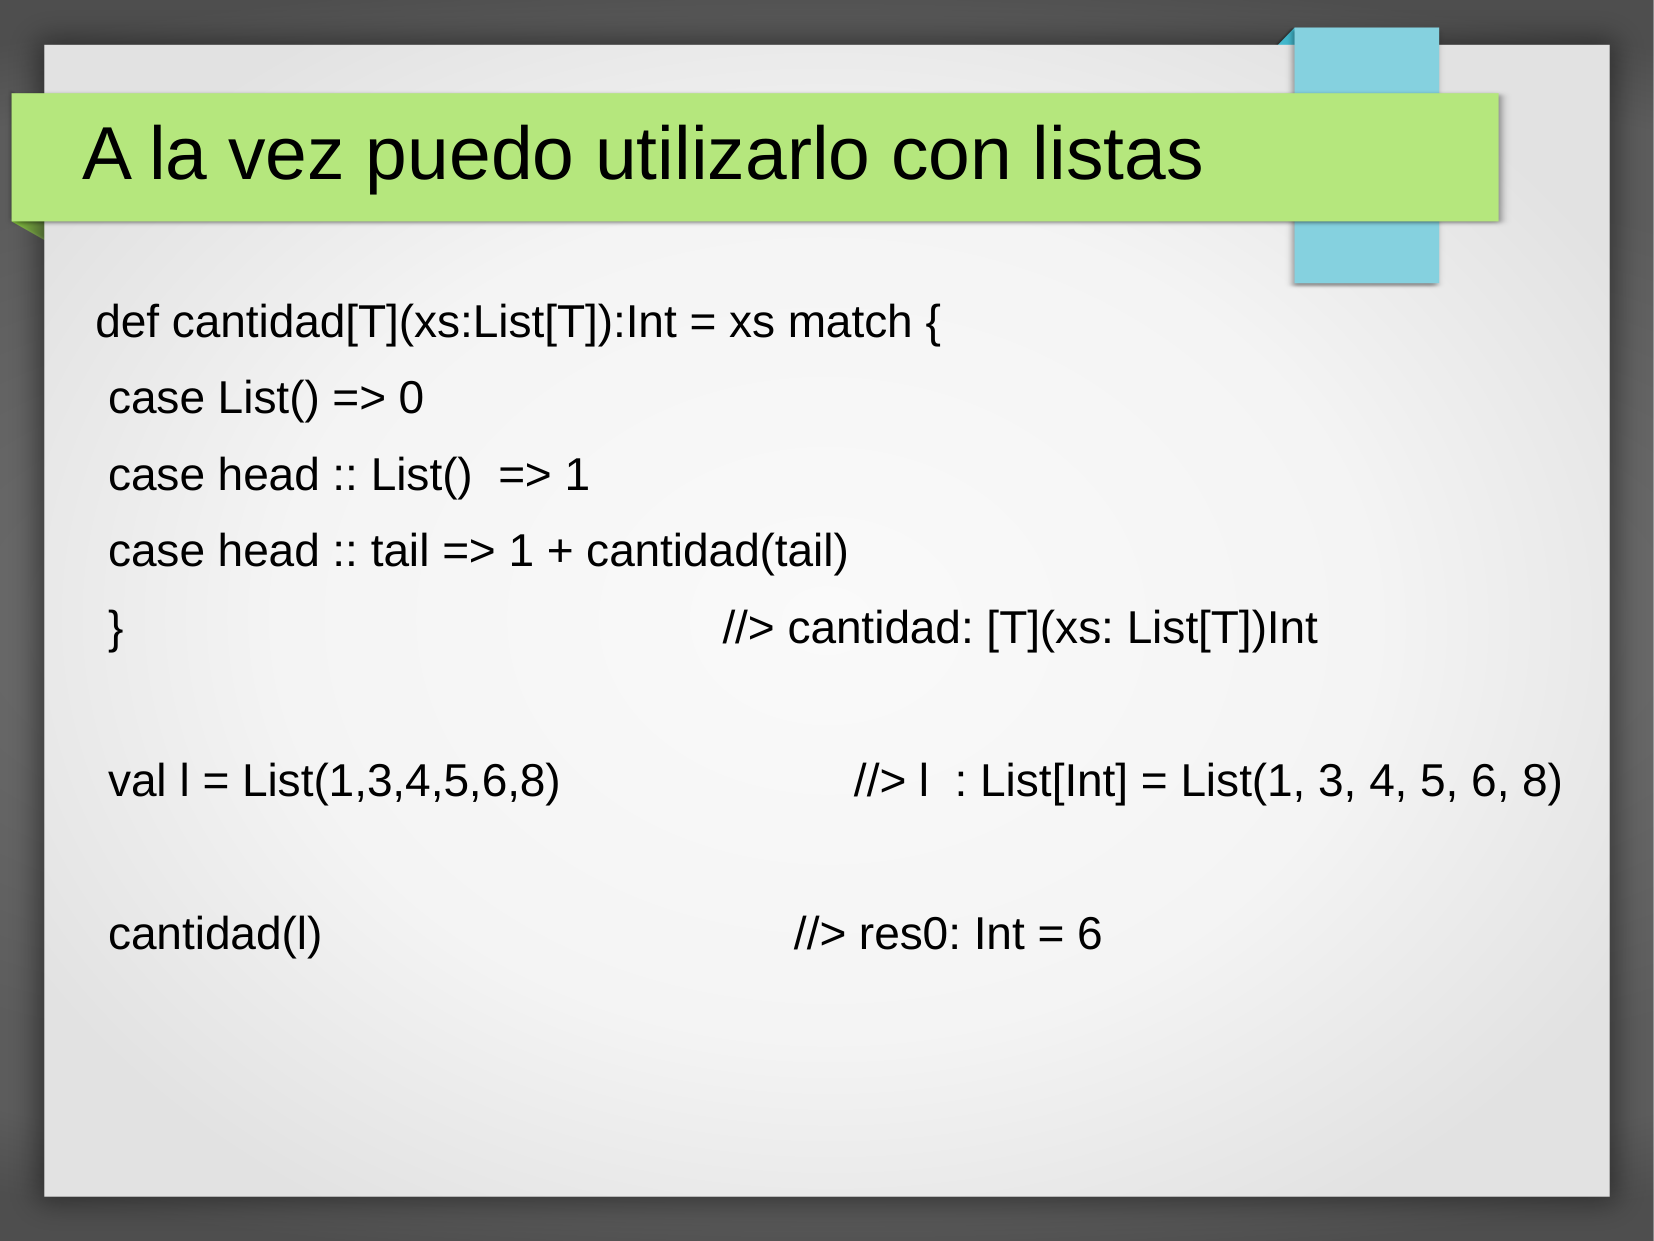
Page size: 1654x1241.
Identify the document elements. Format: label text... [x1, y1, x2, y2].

list def cantidad[T](xs:List[T]):Int = xs match { case List() => 0 case head :: List() => 1 case head :: tail => 1 + cantidad(tail) } //> cantidad: [T](xs: List[T])Int val l = List(1,3,4,5,6,8) //> l : List[Int] = List(1, 3, 4, 5, 6, 8) cantidad(l) //> res0: Int = 6 [82, 295, 1571, 1015]
title A la vez puedo utilizarlo con listas [82, 94, 1264, 213]
picture [0, 0, 1654, 1241]
